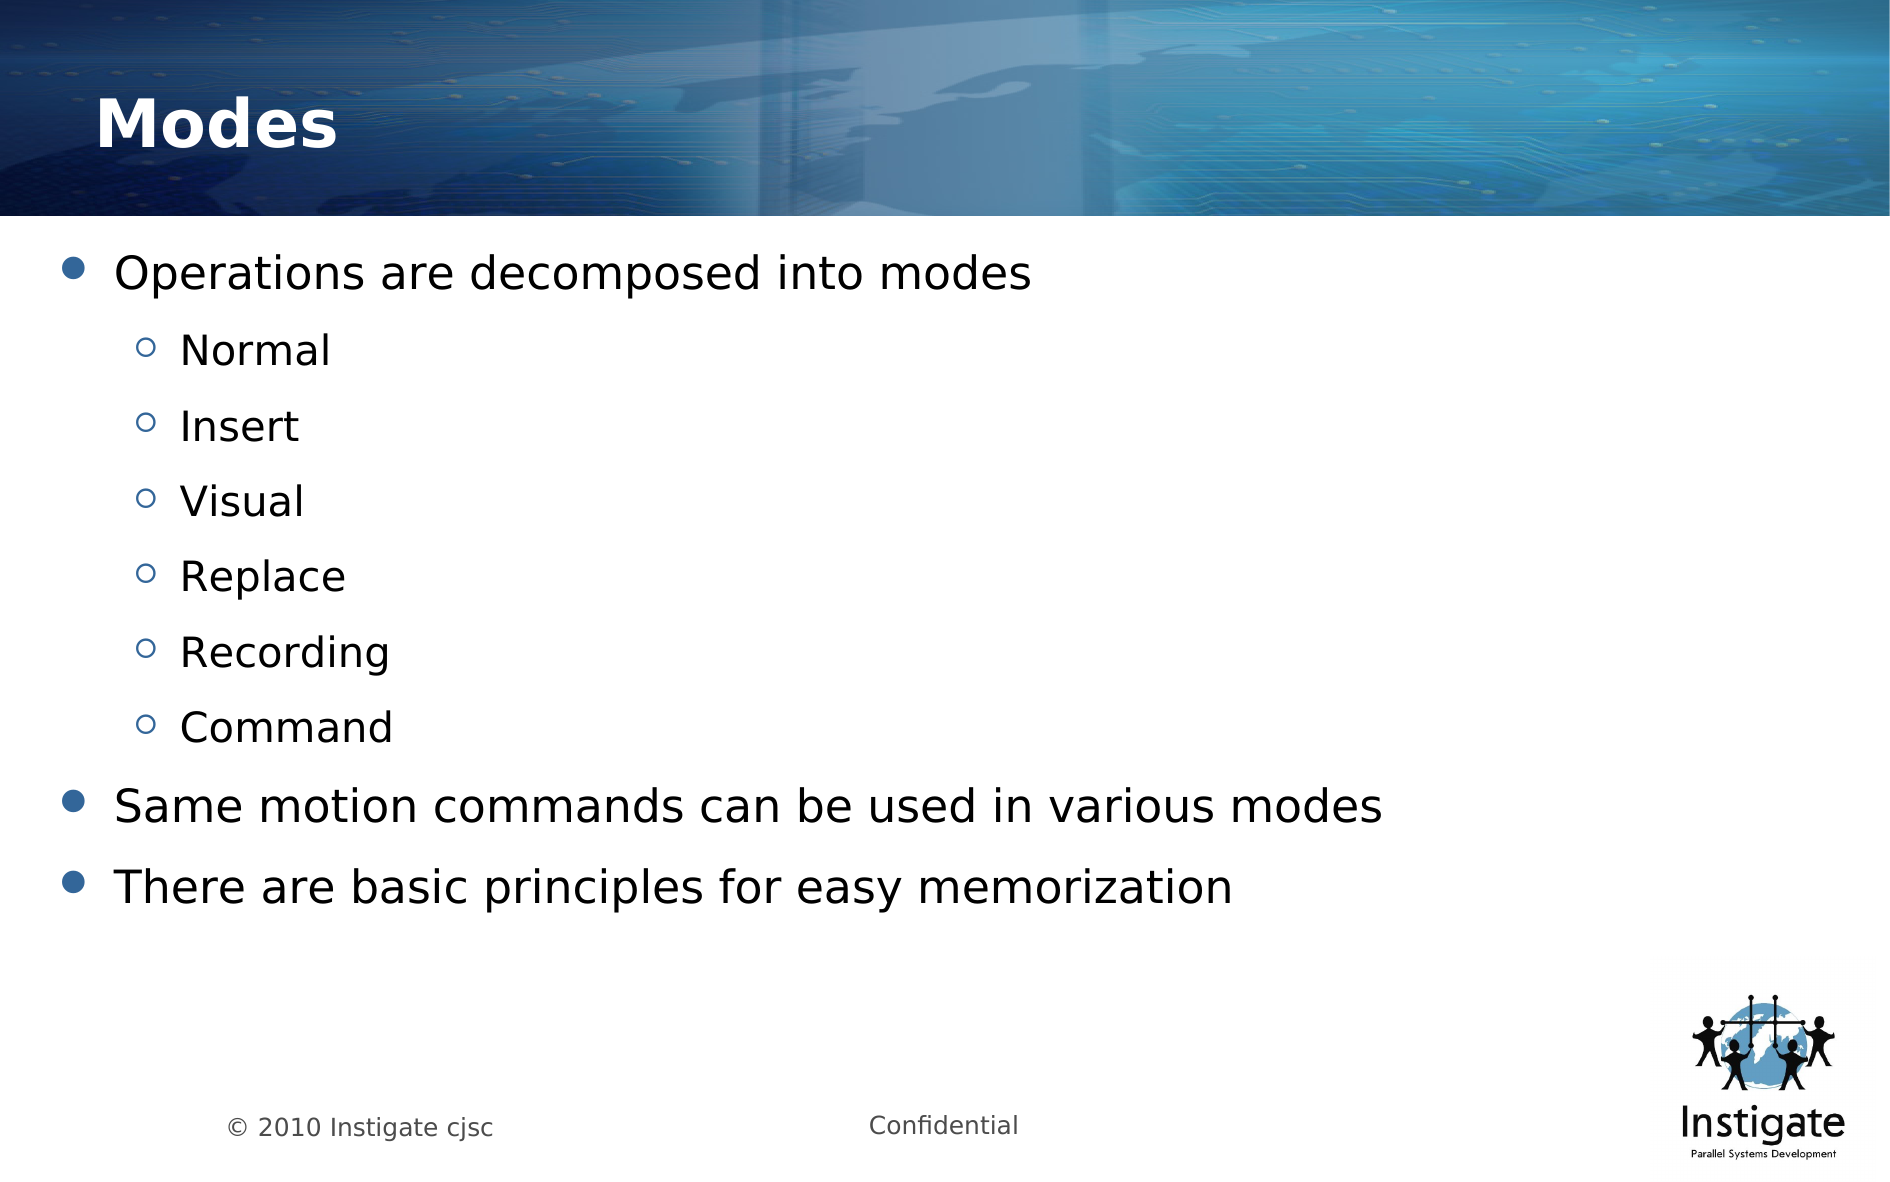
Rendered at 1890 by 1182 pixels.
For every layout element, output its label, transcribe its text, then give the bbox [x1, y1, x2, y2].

picture [0, 0, 1890, 216]
picture [1650, 956, 1876, 1182]
list Operations are decomposed into modes Normal Insert Visual Replace Recording Command Same motion commands can be used in various modes There are basic principles for easy memorization [59, 236, 1831, 1001]
title Modes [94, 54, 1793, 210]
